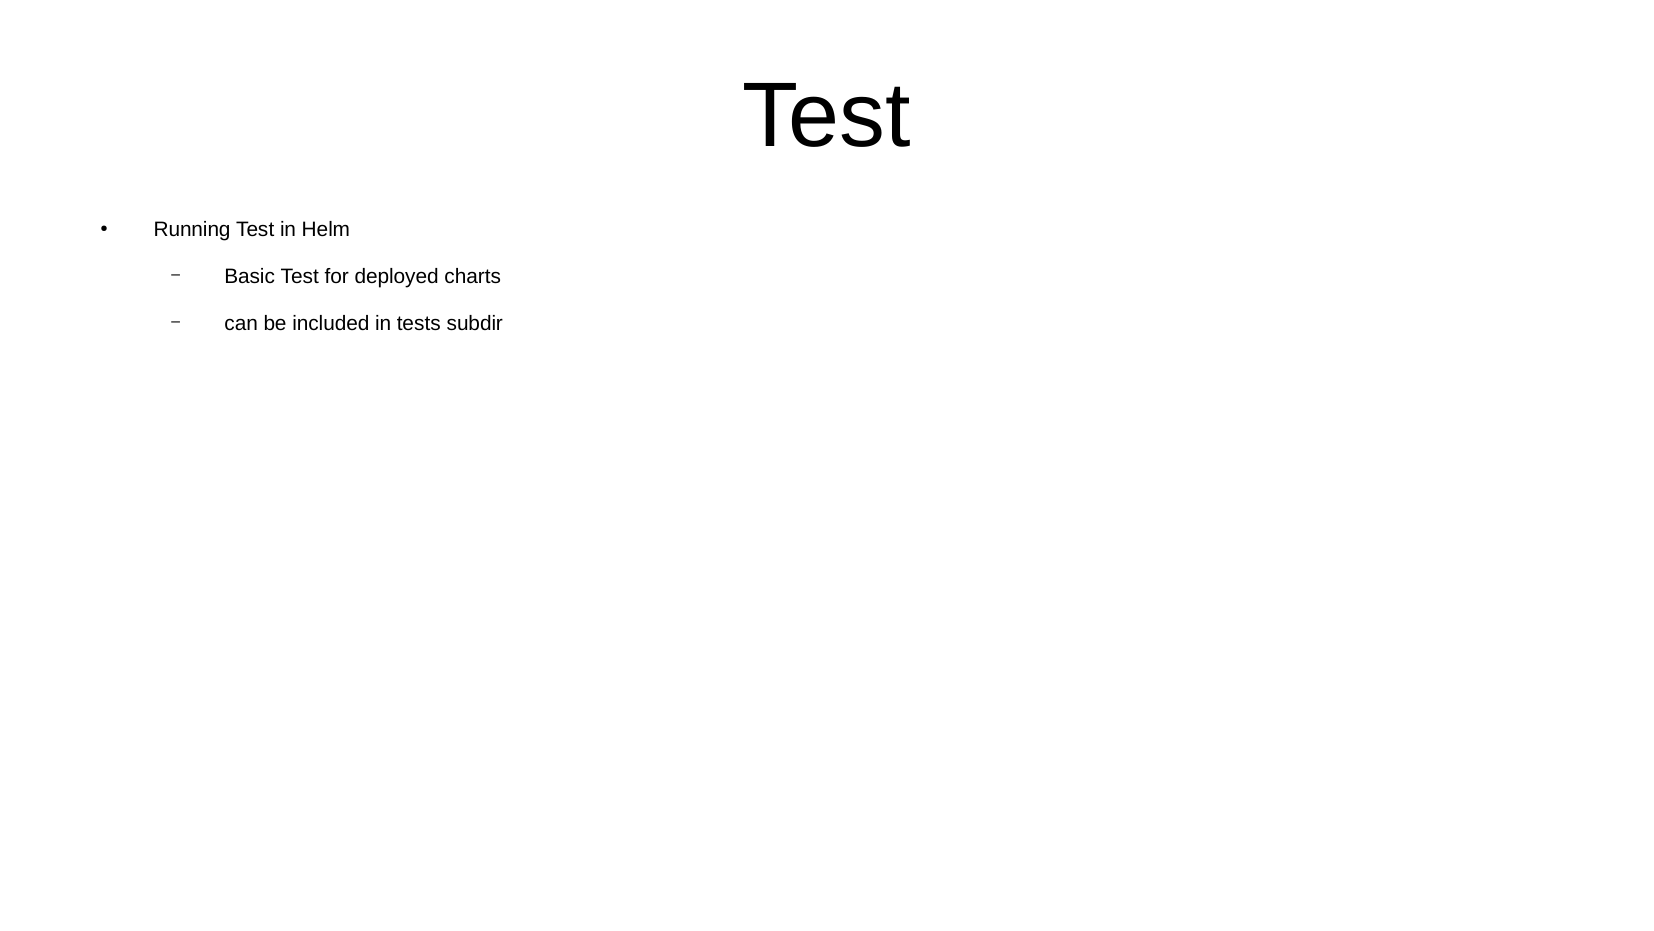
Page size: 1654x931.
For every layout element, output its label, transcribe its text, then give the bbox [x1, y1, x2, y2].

title Test [82, 37, 1571, 193]
list Running Test in Helm Basic Test for deployed charts can be included in tests subdir [82, 217, 1621, 916]
